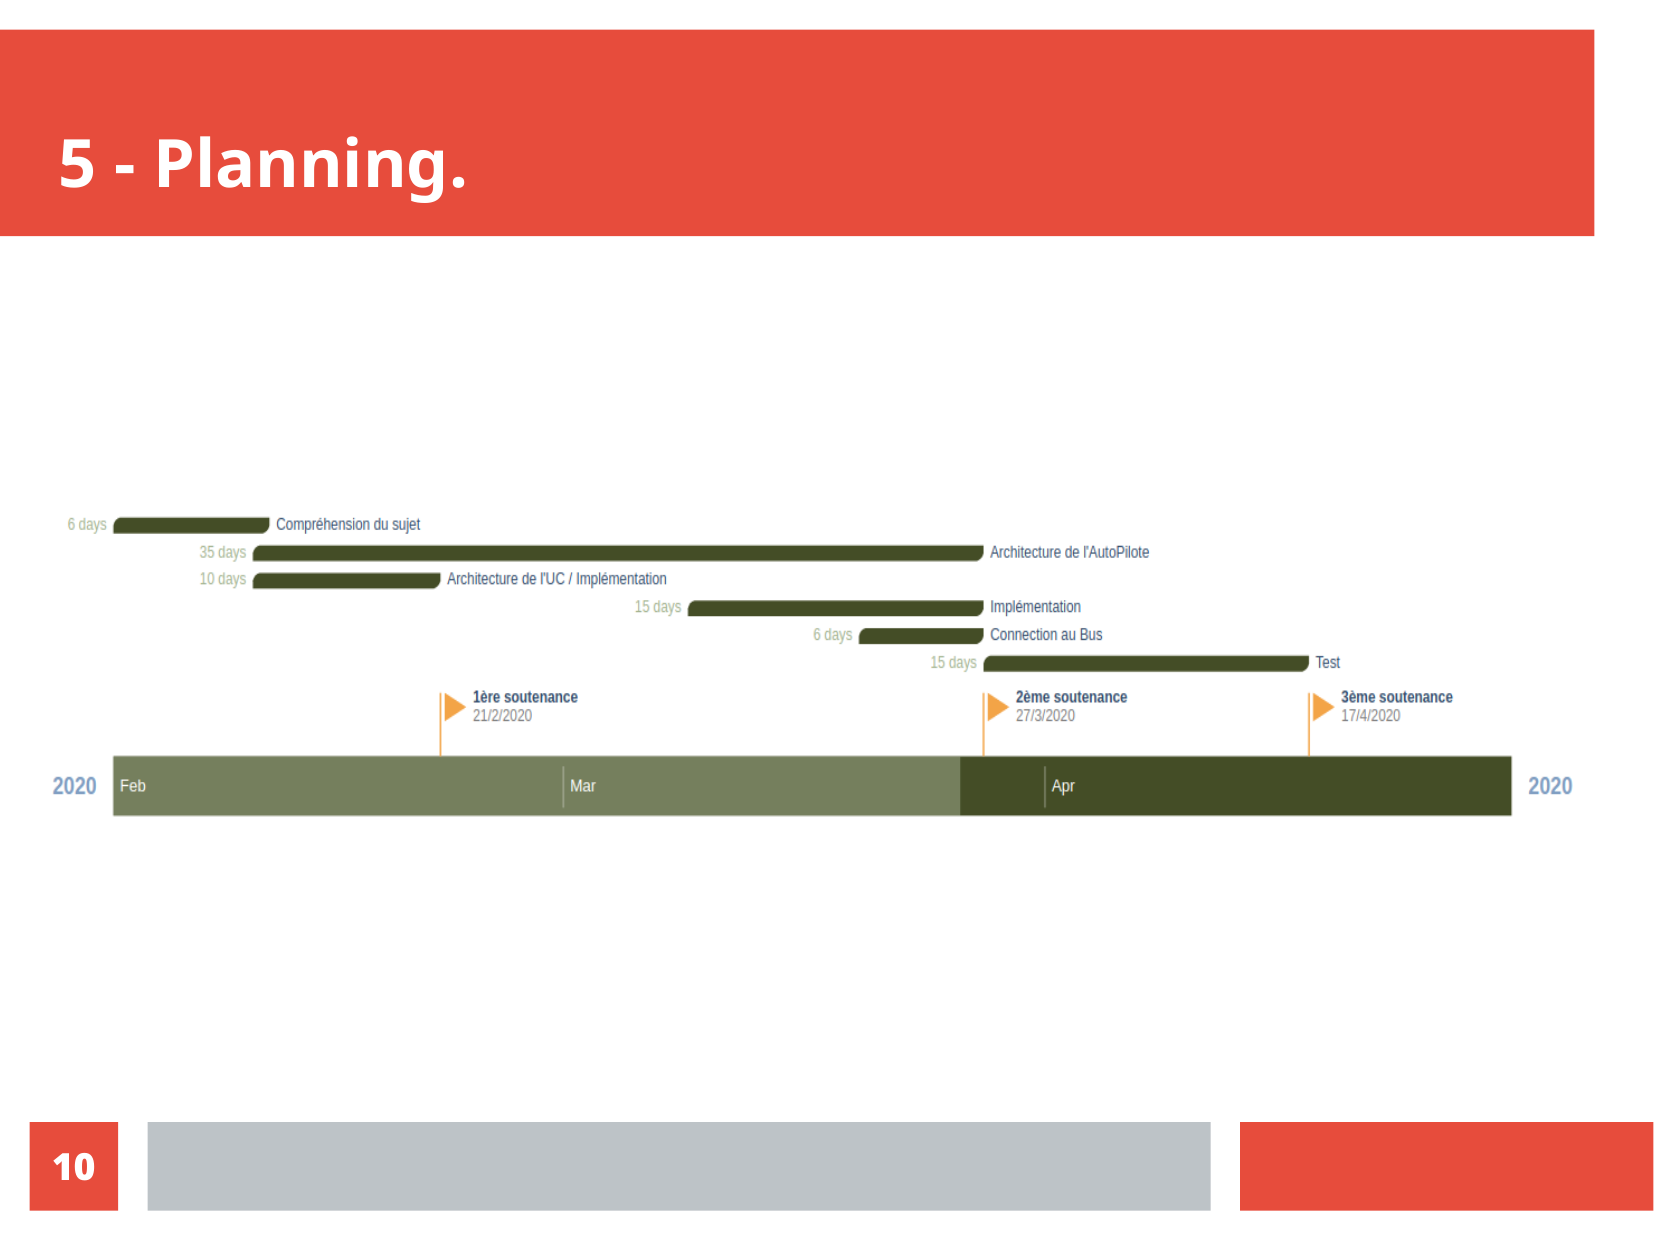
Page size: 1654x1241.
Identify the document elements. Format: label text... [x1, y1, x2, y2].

picture [30, 449, 1594, 871]
title 5 - Planning. [59, 59, 1595, 207]
